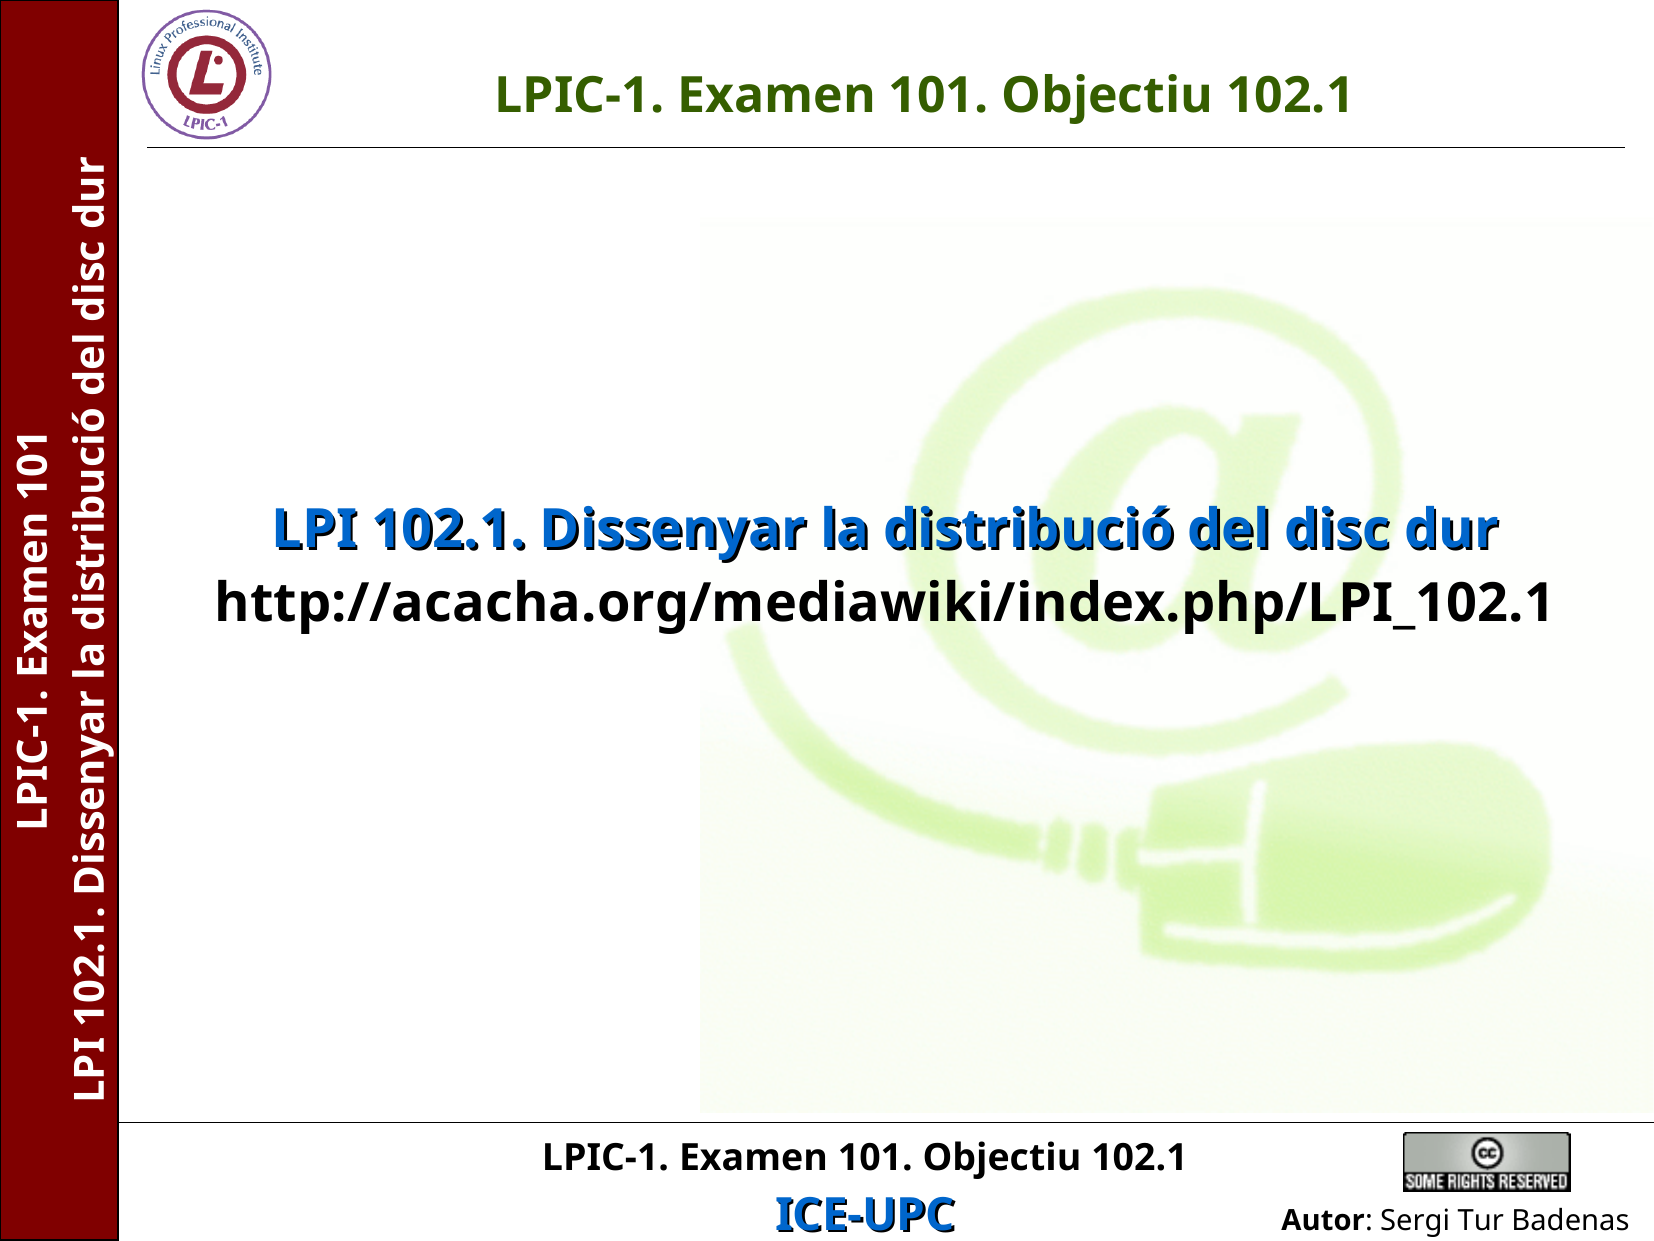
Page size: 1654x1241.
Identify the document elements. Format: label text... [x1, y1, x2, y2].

title LPIC-1. Examen 101. Objectiu 102.1 [206, 43, 1643, 142]
picture [700, 217, 1654, 1113]
picture [1403, 1132, 1571, 1192]
picture [135, 5, 277, 142]
subtitle LPI 102.1. Dissenyar la distribució del disc dur http://acacha.org/mediawiki/index.php/LPI_102.1 [124, 278, 1613, 1129]
